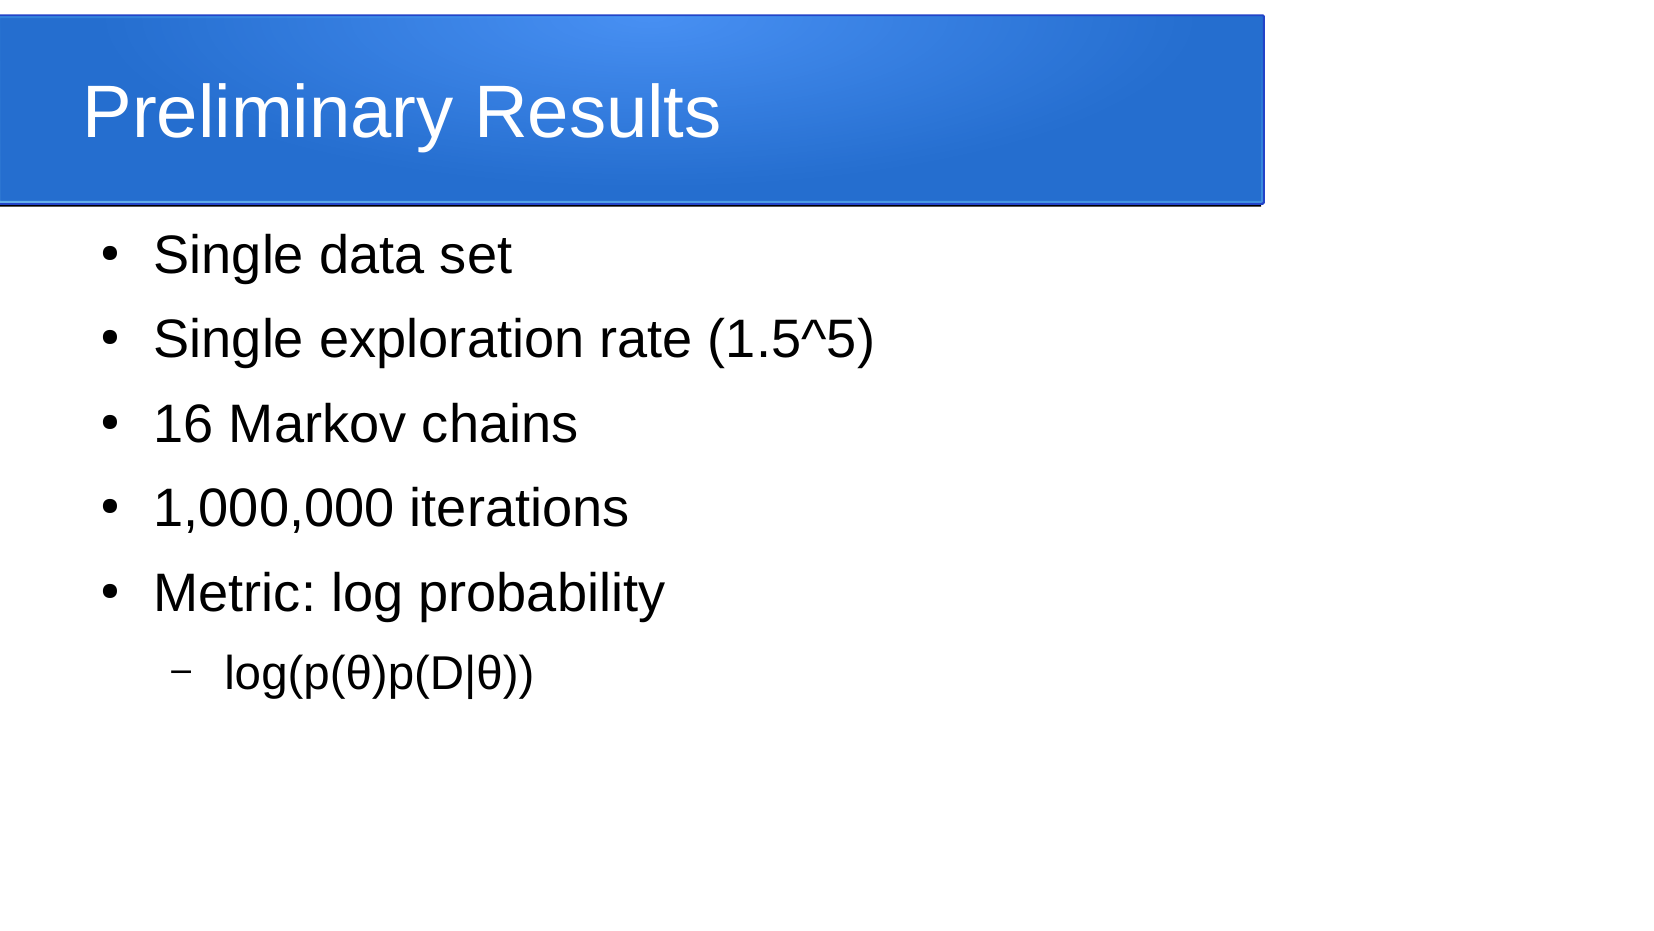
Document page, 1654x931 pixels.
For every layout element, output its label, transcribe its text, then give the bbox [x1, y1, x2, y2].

title Preliminary Results [82, 35, 1235, 189]
list Single data set Single exploration rate (1.5^5) 16 Markov chains 1,000,000 iterations Metric: log probability log(p(θ)p(D|θ)) [82, 224, 1571, 764]
